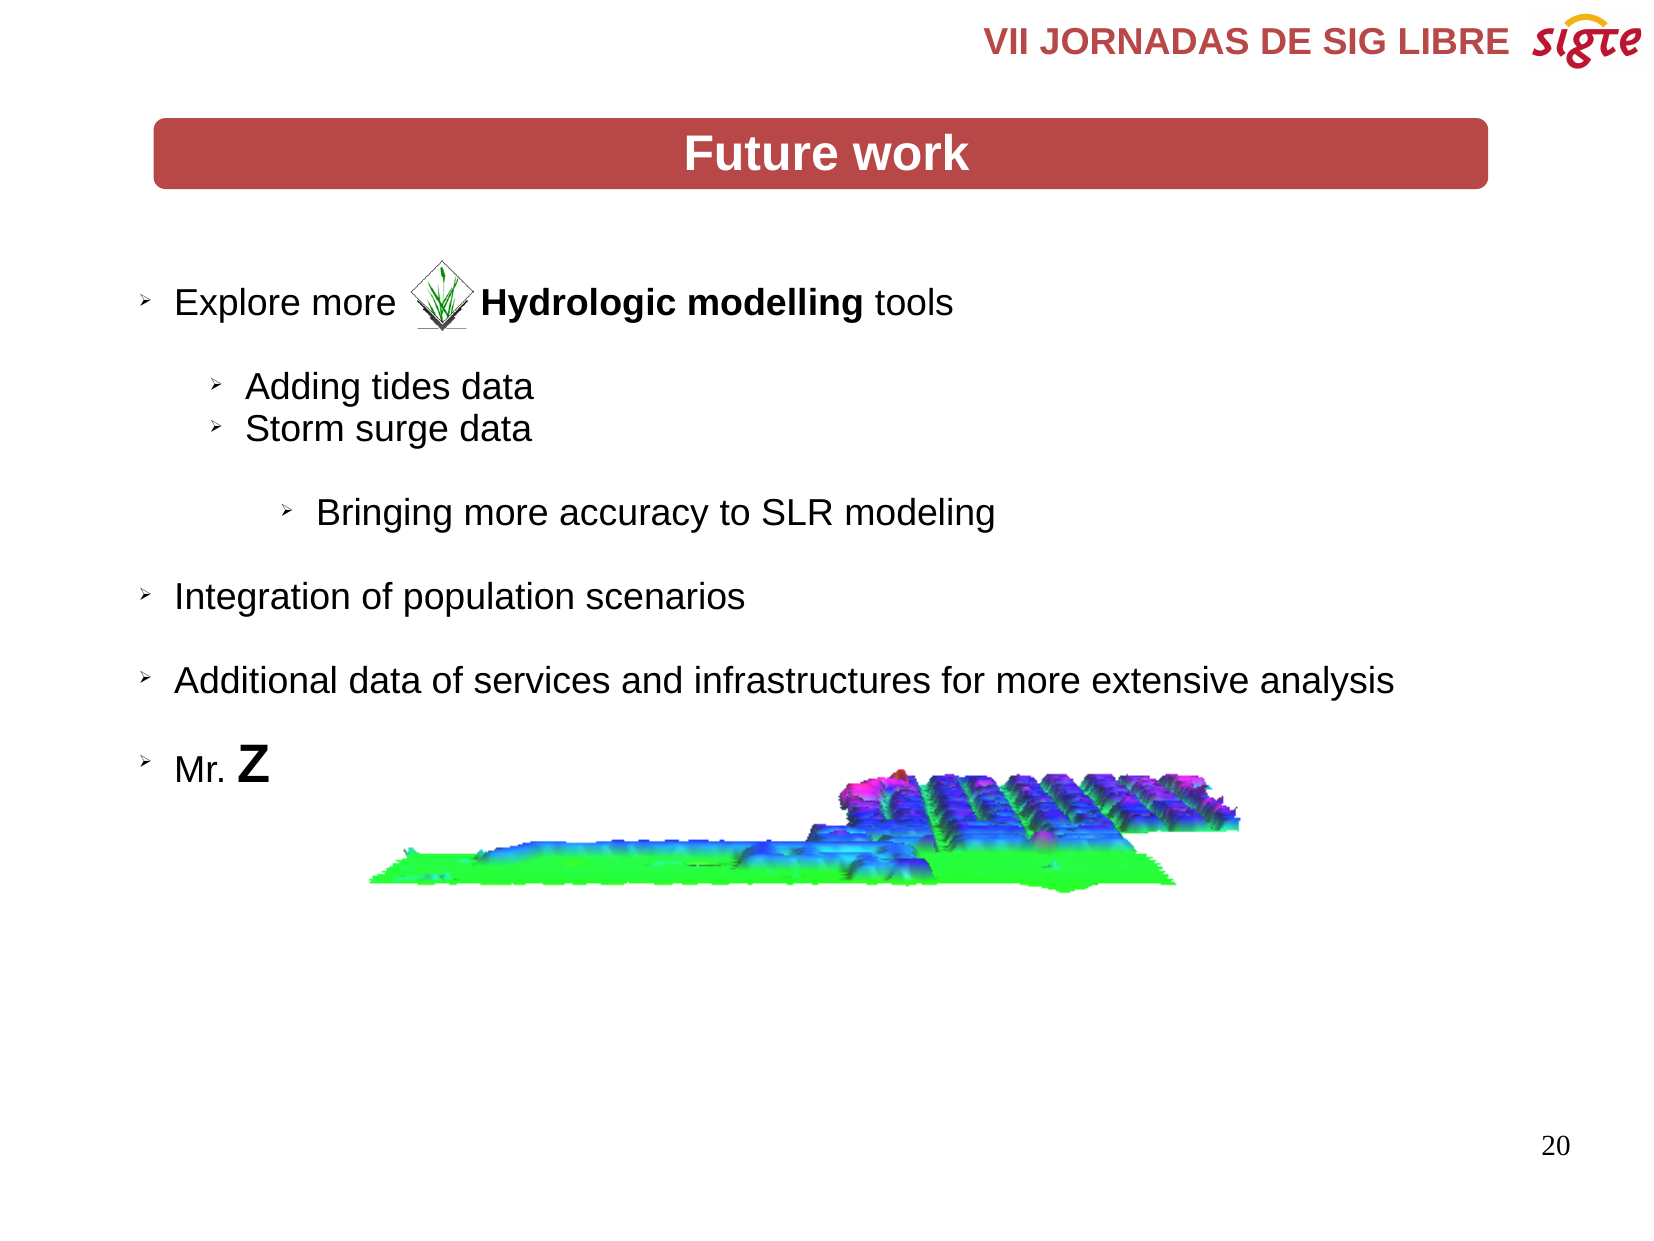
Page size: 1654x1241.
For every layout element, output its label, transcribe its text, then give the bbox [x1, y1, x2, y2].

picture [405, 259, 477, 331]
picture [1528, 11, 1644, 71]
text_box Mr. Z [124, 726, 408, 804]
picture [354, 755, 1252, 910]
title Future work [82, 49, 1571, 257]
text_box VII JORNADAS DE SIG LIBRE [968, 12, 1524, 71]
text_box Explore more Hydrologic modelling tools Adding tides data Storm surge data Bringing more accuracy to SLR modeling Integration of population scenarios Additional data of services and infrastructures for more extensive analysis [124, 273, 1536, 709]
